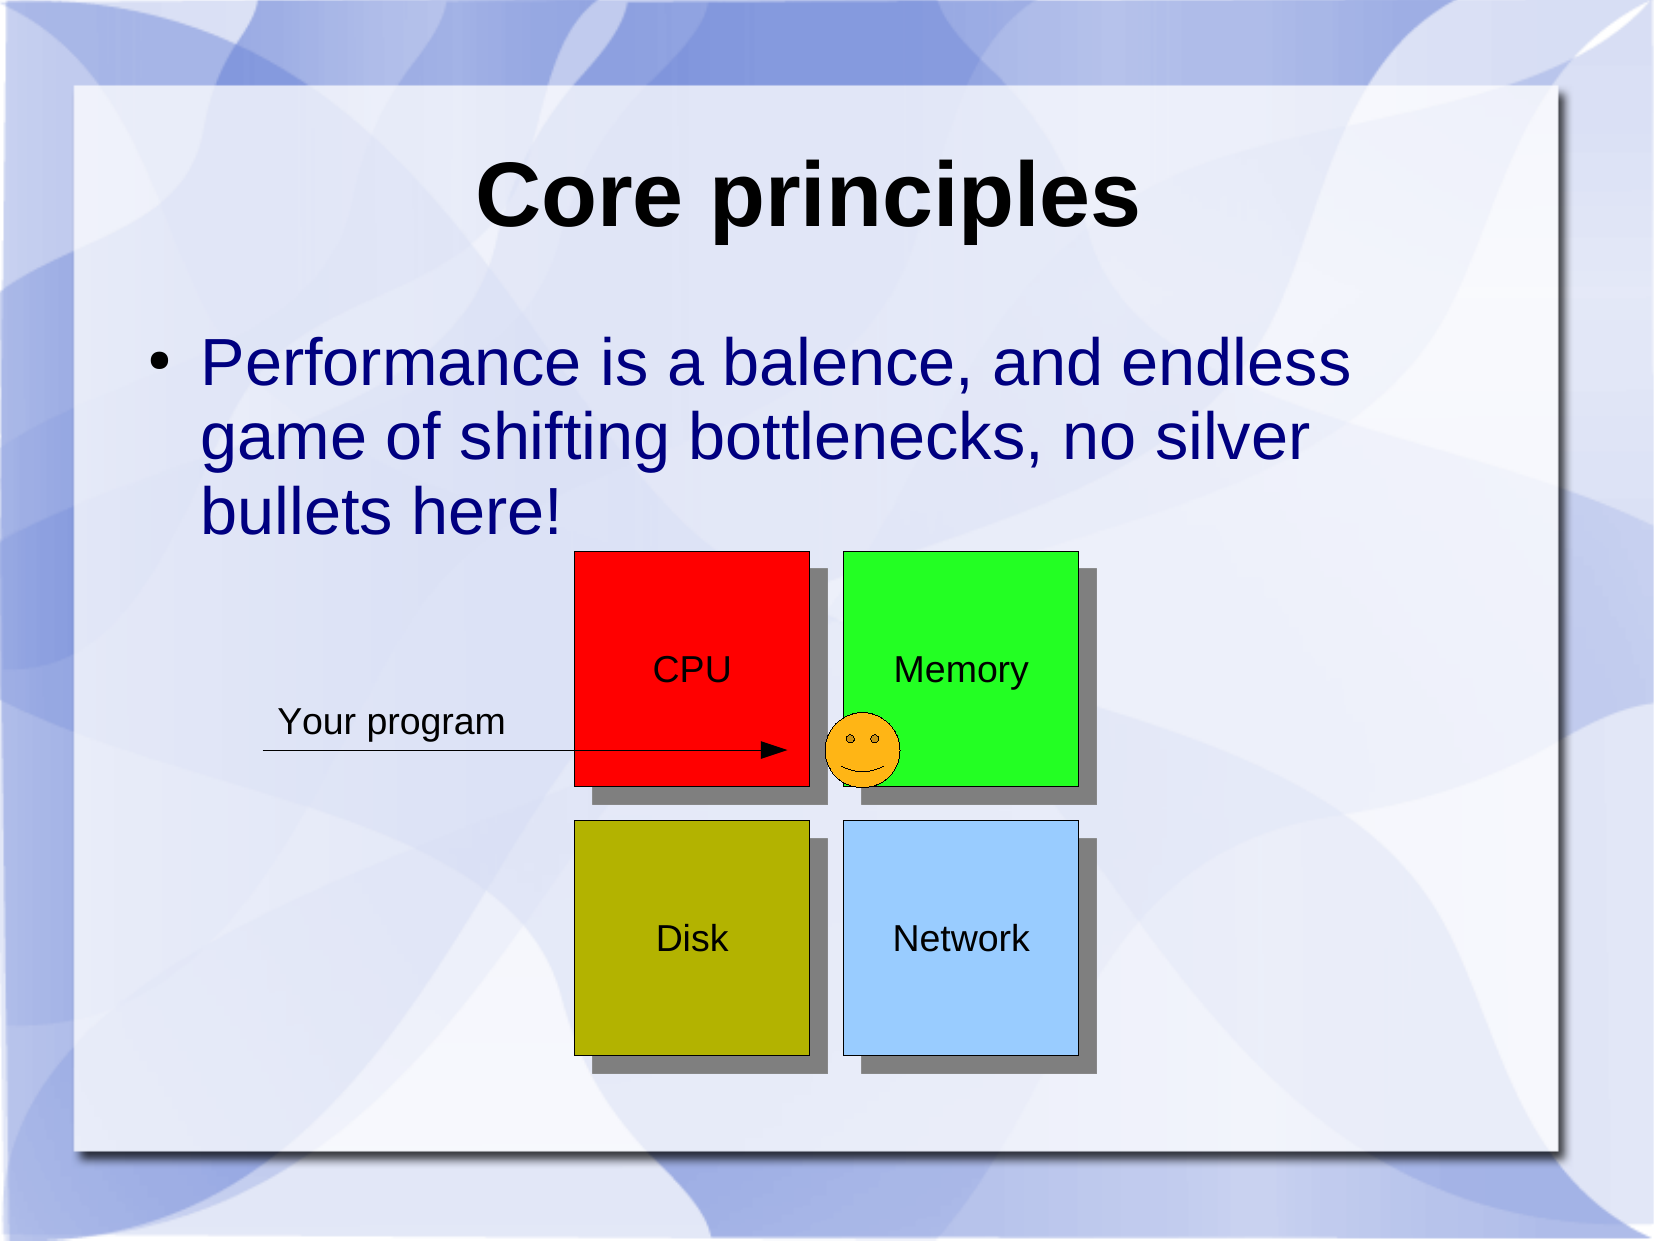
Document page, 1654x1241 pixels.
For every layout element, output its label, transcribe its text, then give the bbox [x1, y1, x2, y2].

text_box Network [843, 820, 1079, 1056]
text_box [825, 712, 901, 788]
text_box Memory [843, 551, 1079, 787]
text_box Disk [574, 820, 810, 1056]
list Performance is a balence, and endless game of shifting bottlenecks, no silver bullets here! [129, 324, 1489, 1129]
text_box Your program [262, 693, 521, 751]
text_box CPU [574, 551, 810, 787]
picture [0, 0, 1654, 1241]
title Core principles [82, 98, 1536, 291]
